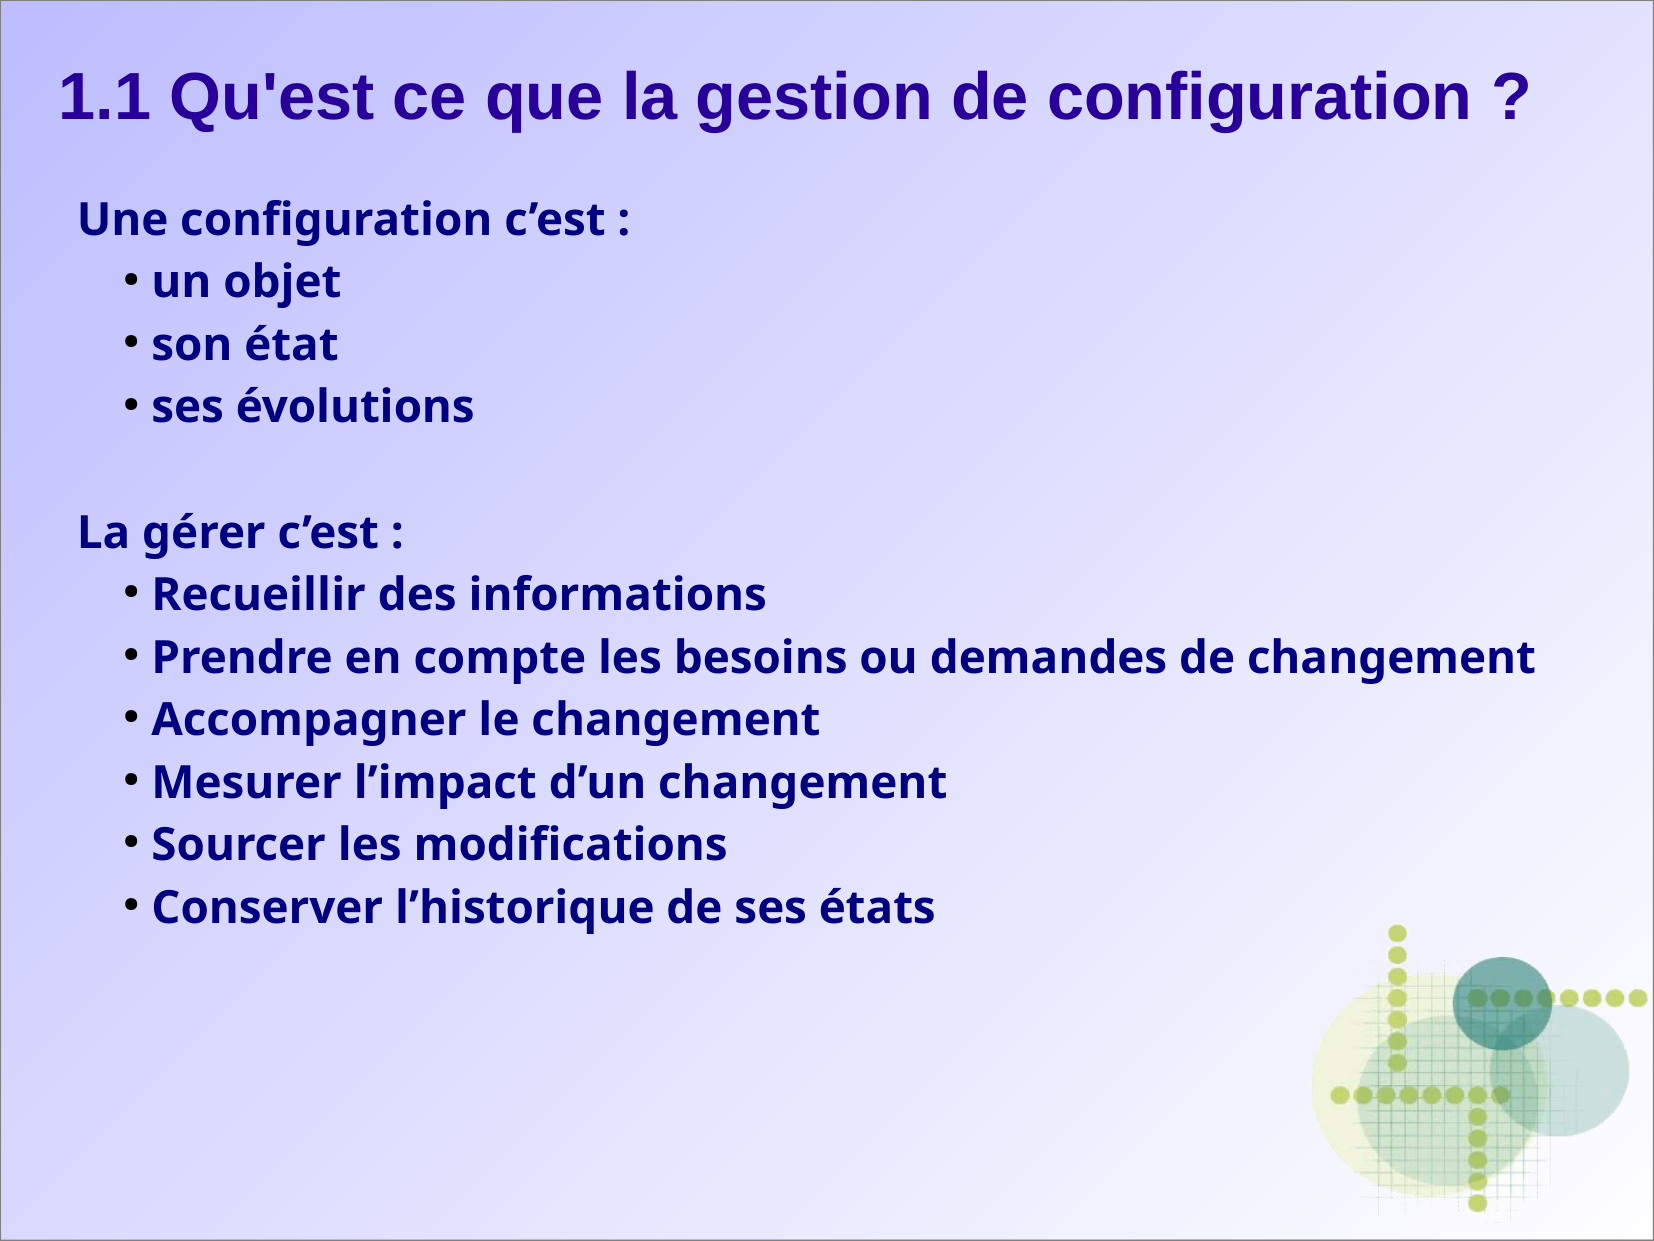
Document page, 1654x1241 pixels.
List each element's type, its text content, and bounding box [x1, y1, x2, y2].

picture [1299, 915, 1654, 1241]
title 1.1 Qu'est ce que la gestion de configuration ? [59, 59, 1565, 134]
subtitle Une configuration c’est : un objet son état ses évolutions La gérer c’est : Recueillir des informations Prendre en compte les besoins ou demandes de changement Accompagner le changement Mesurer l’impact d’un changement Sourcer les modifications Conserver l’historique de ses états [76, 214, 1565, 1034]
